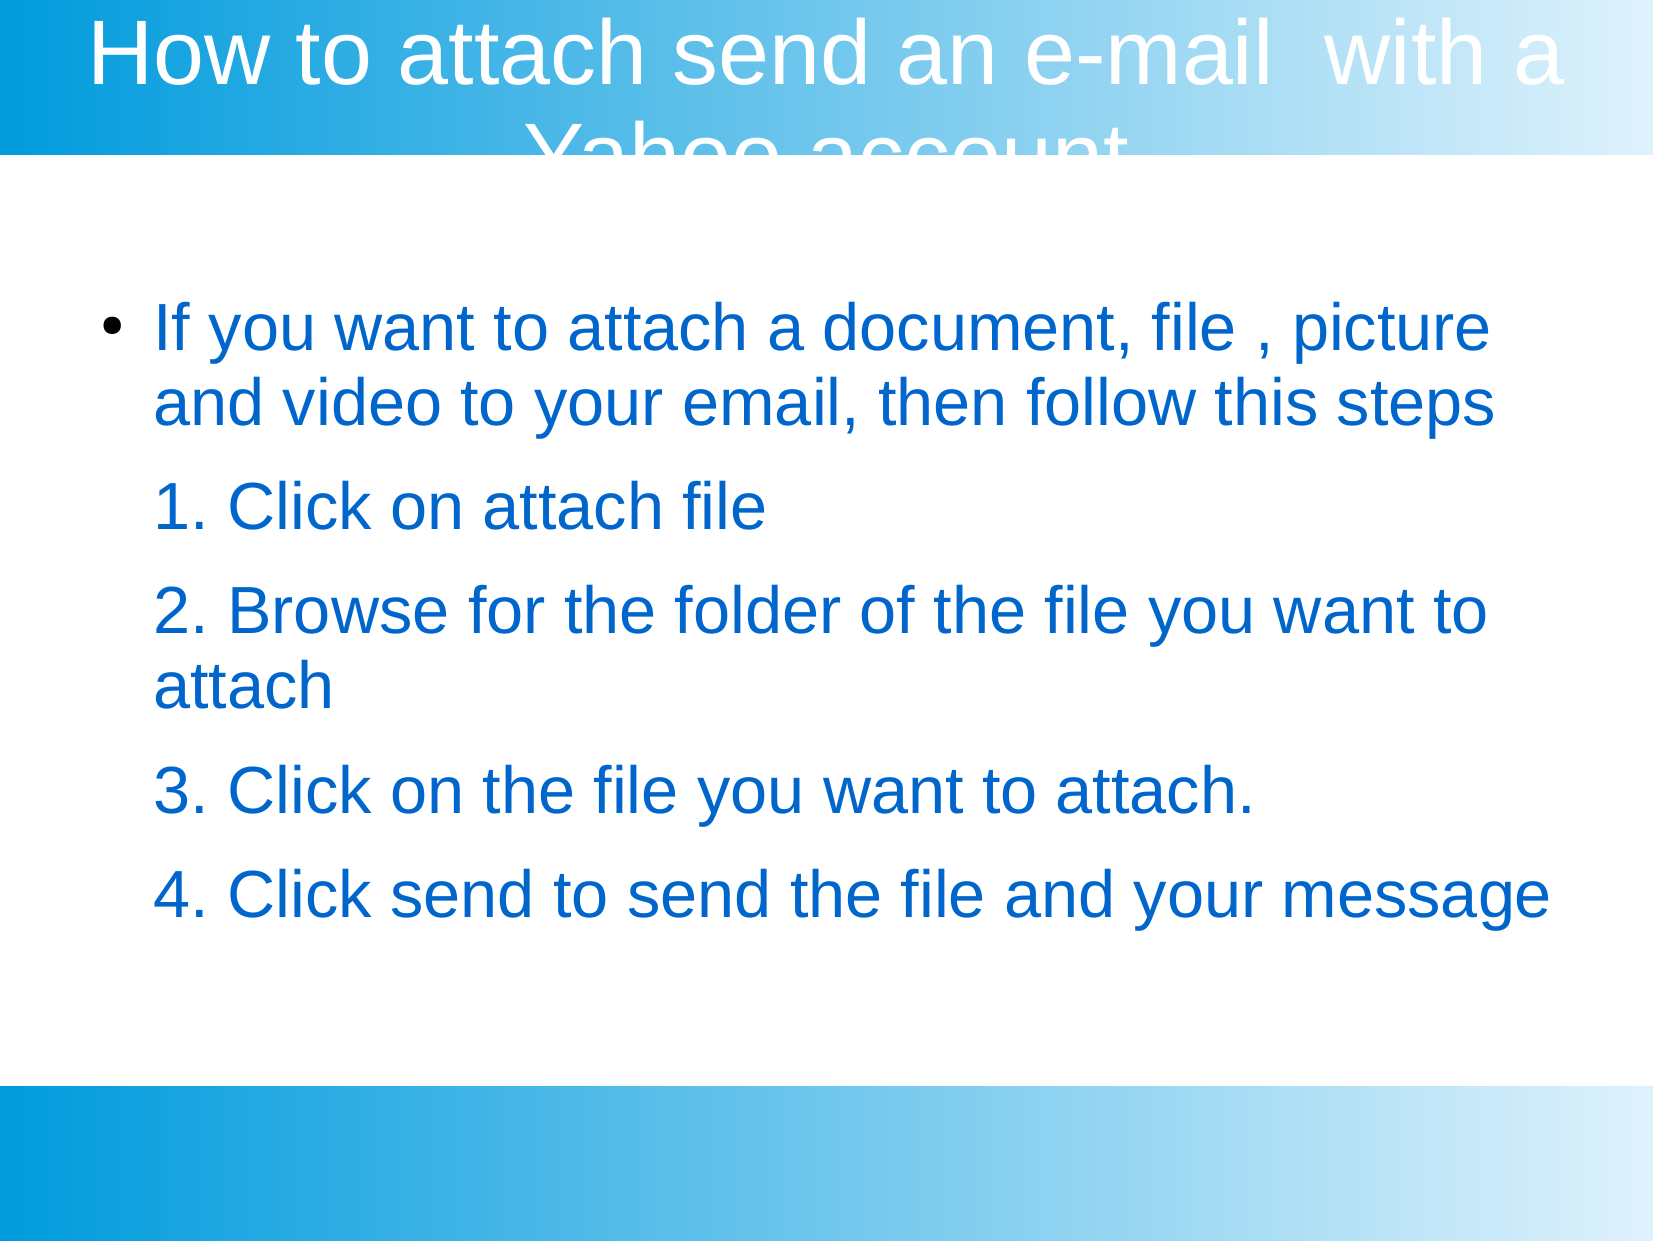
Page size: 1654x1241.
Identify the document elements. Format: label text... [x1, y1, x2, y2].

list If you want to attach a document, file , picture and video to your email, then follow this steps 1. Click on attach file 2. Browse for the folder of the file you want to attach 3. Click on the file you want to attach. 4. Click send to send the file and your message [82, 290, 1571, 1010]
title How to attach send an e-mail with a Yahoo account [0, 0, 1654, 211]
